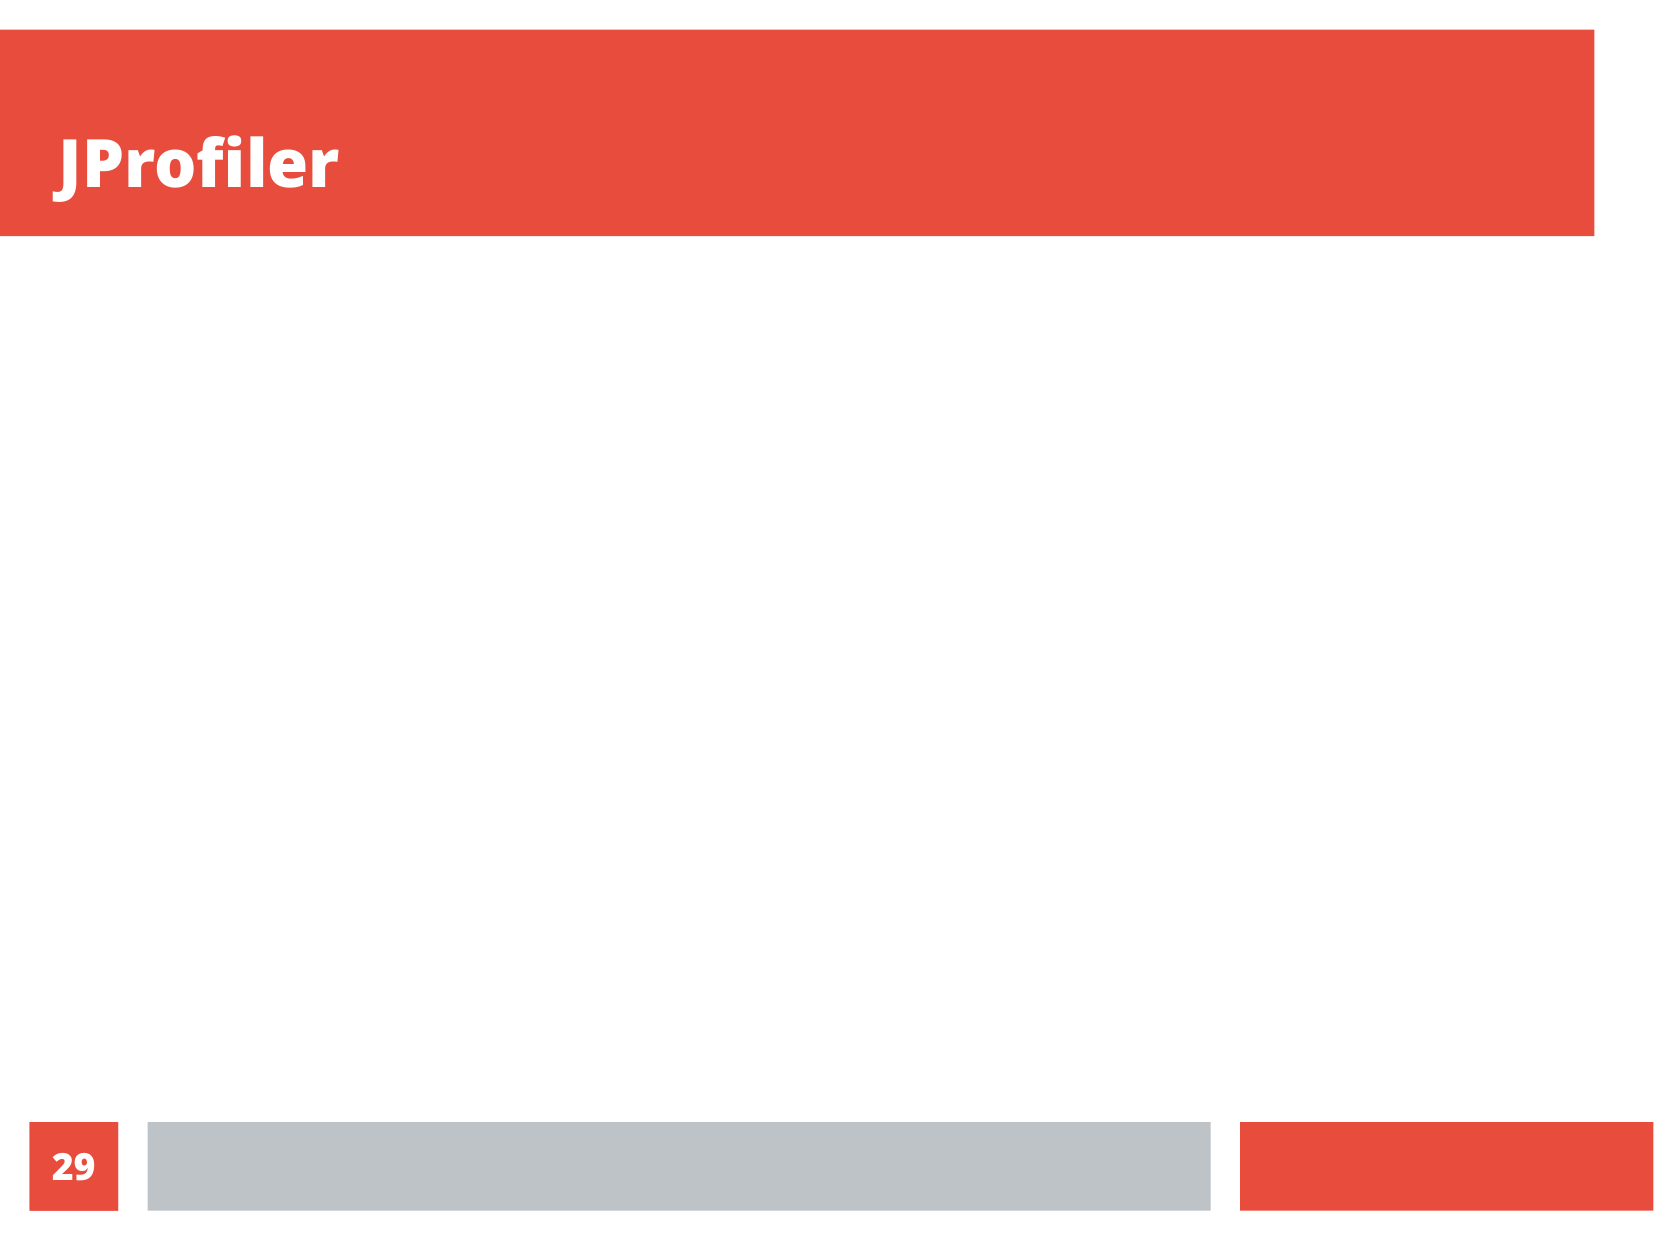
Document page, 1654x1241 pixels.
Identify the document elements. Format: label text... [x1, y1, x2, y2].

title JProfiler [59, 59, 1595, 207]
